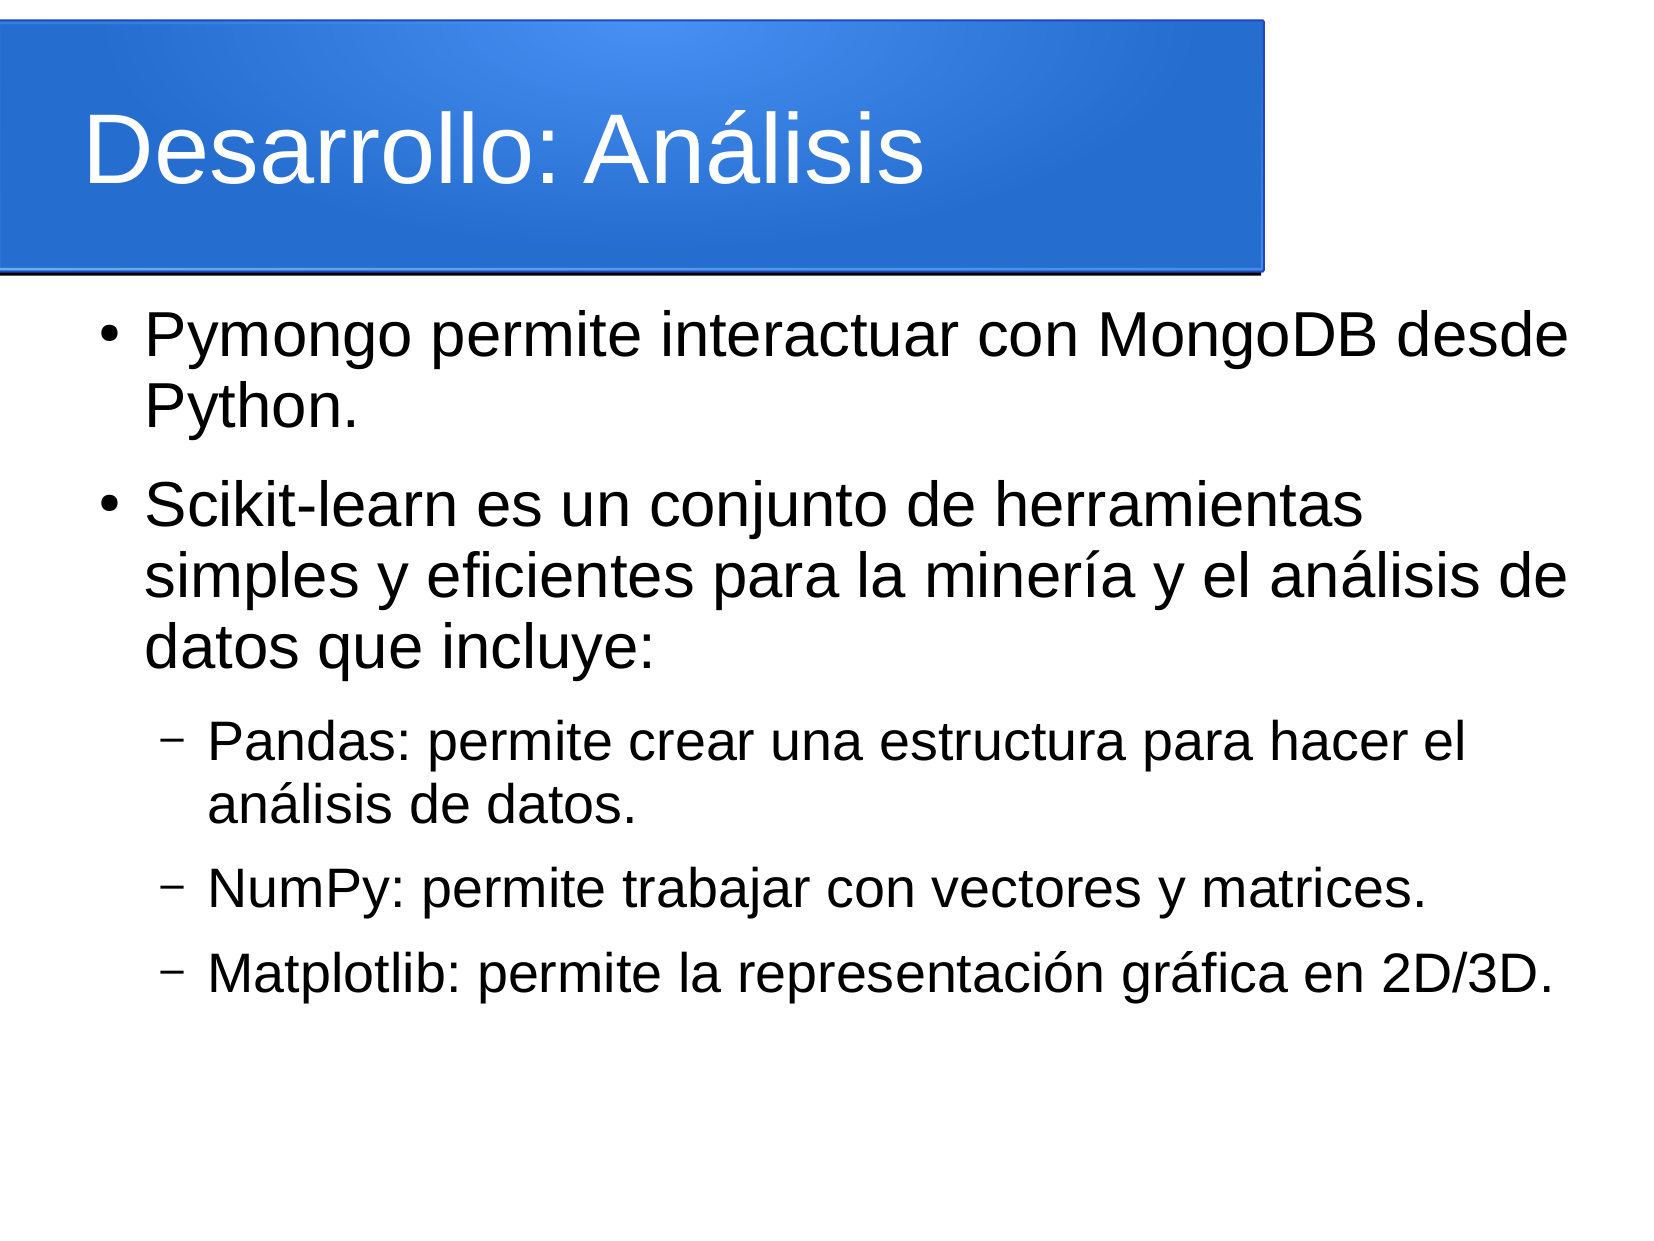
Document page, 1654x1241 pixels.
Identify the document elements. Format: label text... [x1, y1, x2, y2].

list Pymongo permite interactuar con MongoDB desde Python. Scikit-learn es un conjunto de herramientas simples y eficientes para la minería y el análisis de datos que incluye: Pandas: permite crear una estructura para hacer el análisis de datos. NumPy: permite trabajar con vectores y matrices. Matplotlib: permite la representación gráfica en 2D/3D. [82, 299, 1571, 1019]
title Desarrollo: Análisis [82, 47, 1235, 252]
